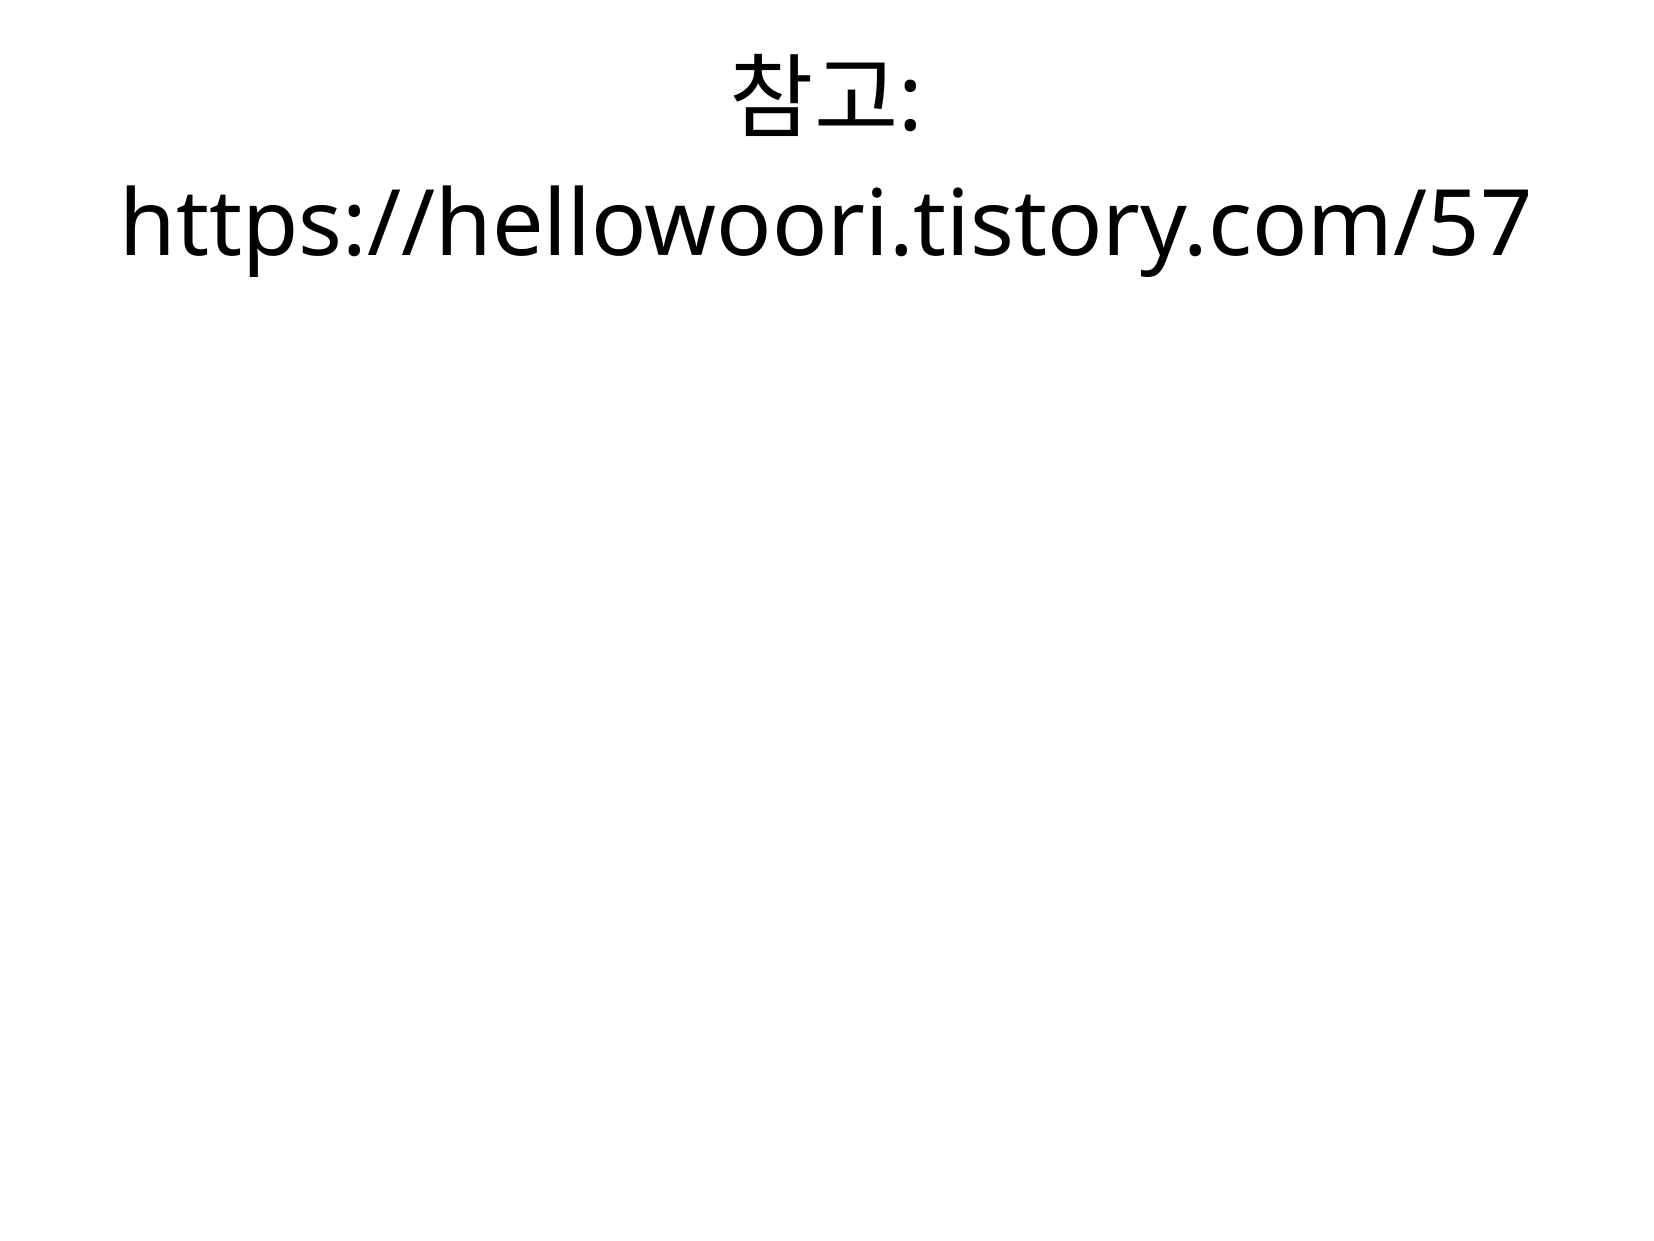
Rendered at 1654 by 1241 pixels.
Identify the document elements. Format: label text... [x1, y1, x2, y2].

title 참고: https://hellowoori.tistory.com/57 [82, 47, 1571, 259]
